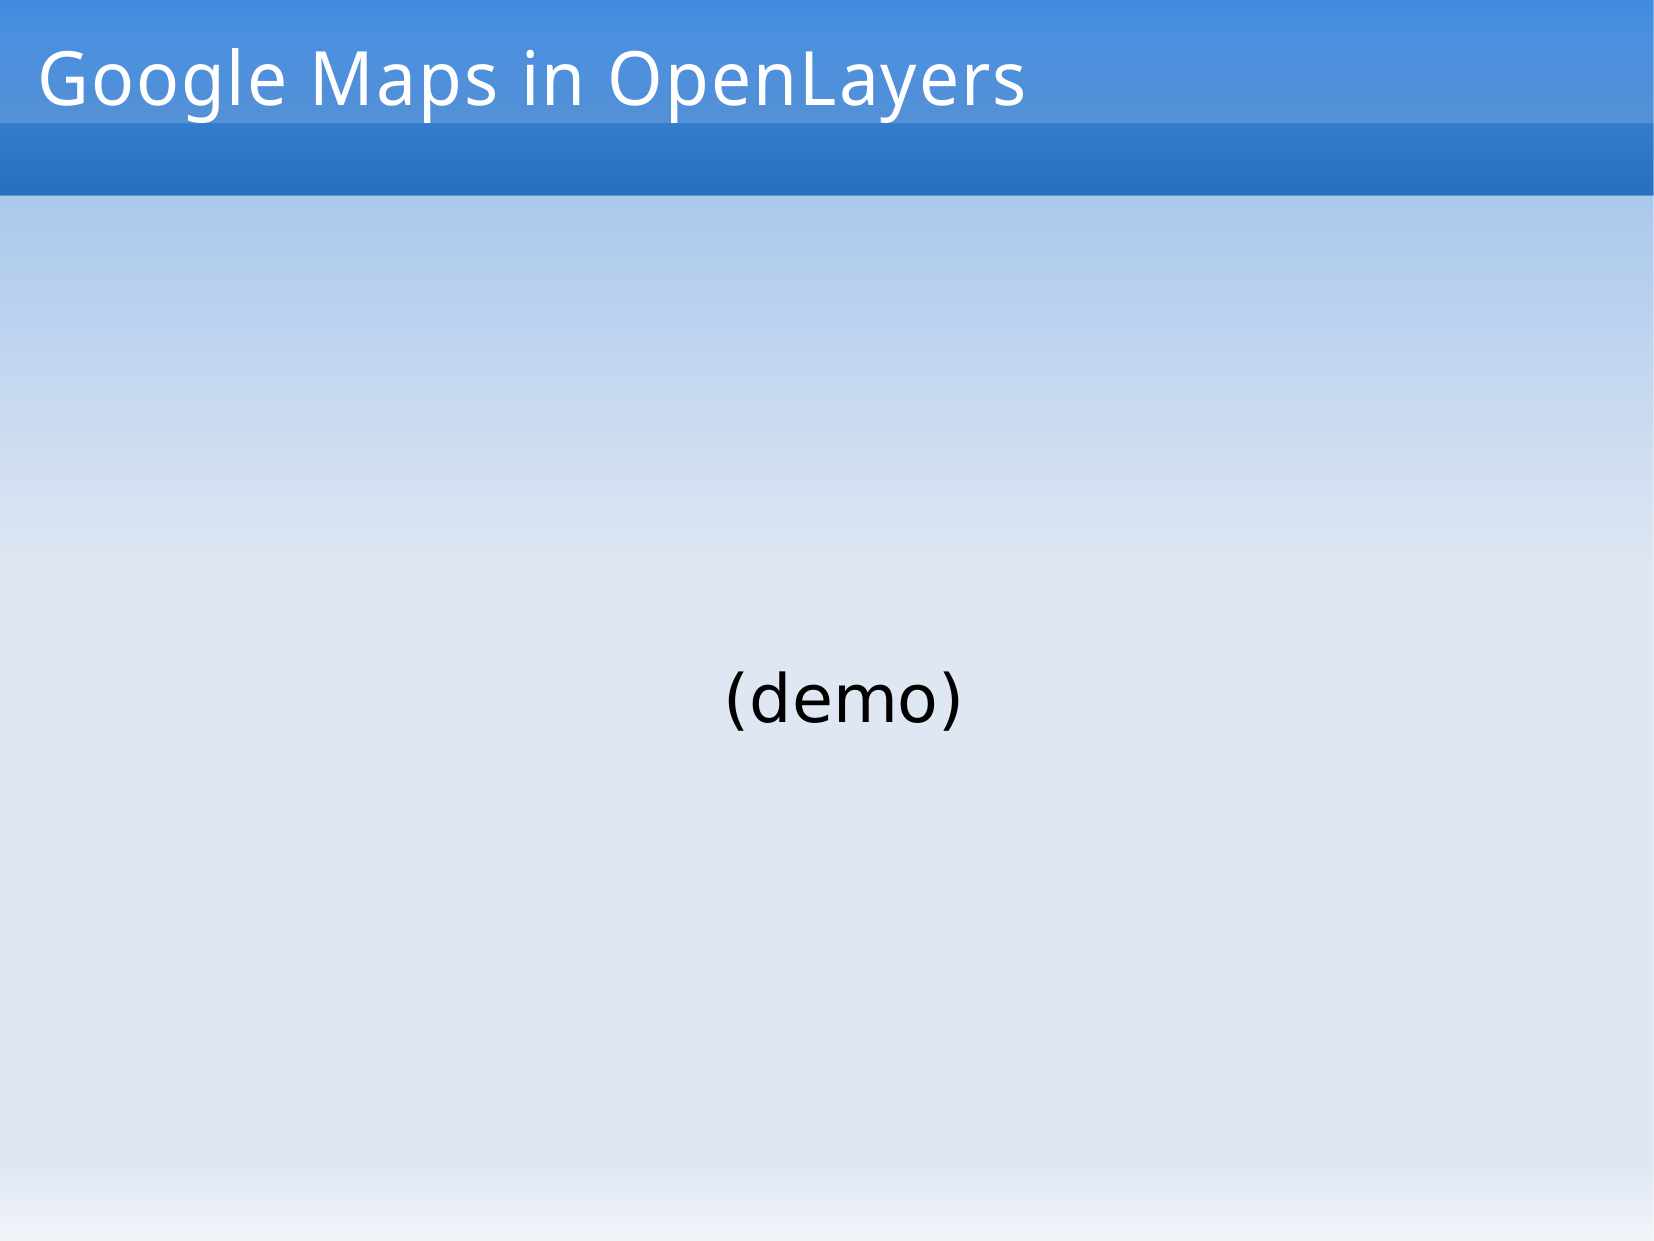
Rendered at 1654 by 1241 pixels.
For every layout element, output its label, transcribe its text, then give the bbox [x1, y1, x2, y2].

subtitle (demo) [82, 290, 1571, 1109]
title Google Maps in OpenLayers [37, 2, 1463, 151]
picture [0, 0, 1654, 1241]
